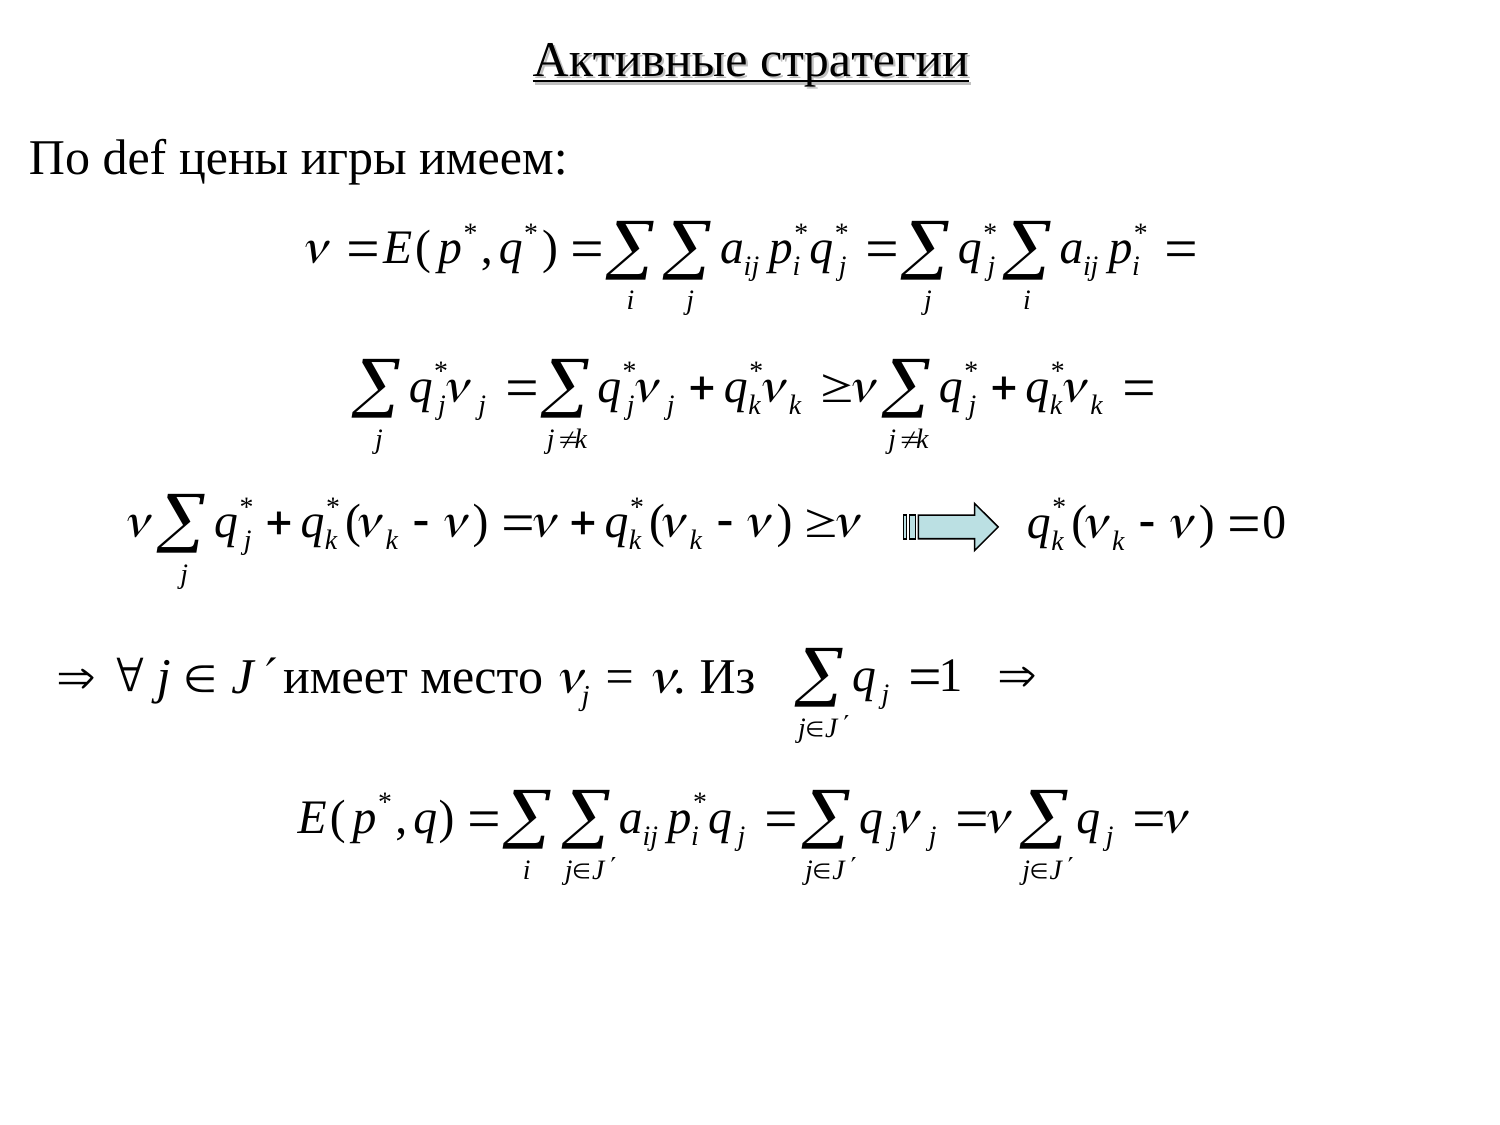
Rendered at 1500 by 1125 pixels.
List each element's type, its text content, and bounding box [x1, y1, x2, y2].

chart [1019, 486, 1294, 563]
text_box Активные стратегии [517, 18, 997, 95]
text_box  [982, 633, 1053, 709]
chart [344, 350, 1155, 463]
text_box   j  J имеет место j = . Из [41, 635, 771, 720]
chart [785, 639, 968, 752]
text_box По def цены игры имеем: [14, 116, 1483, 193]
text_box [910, 515, 915, 539]
chart [301, 211, 1199, 324]
text_box [918, 503, 999, 551]
chart [123, 485, 875, 598]
chart [289, 781, 1202, 894]
